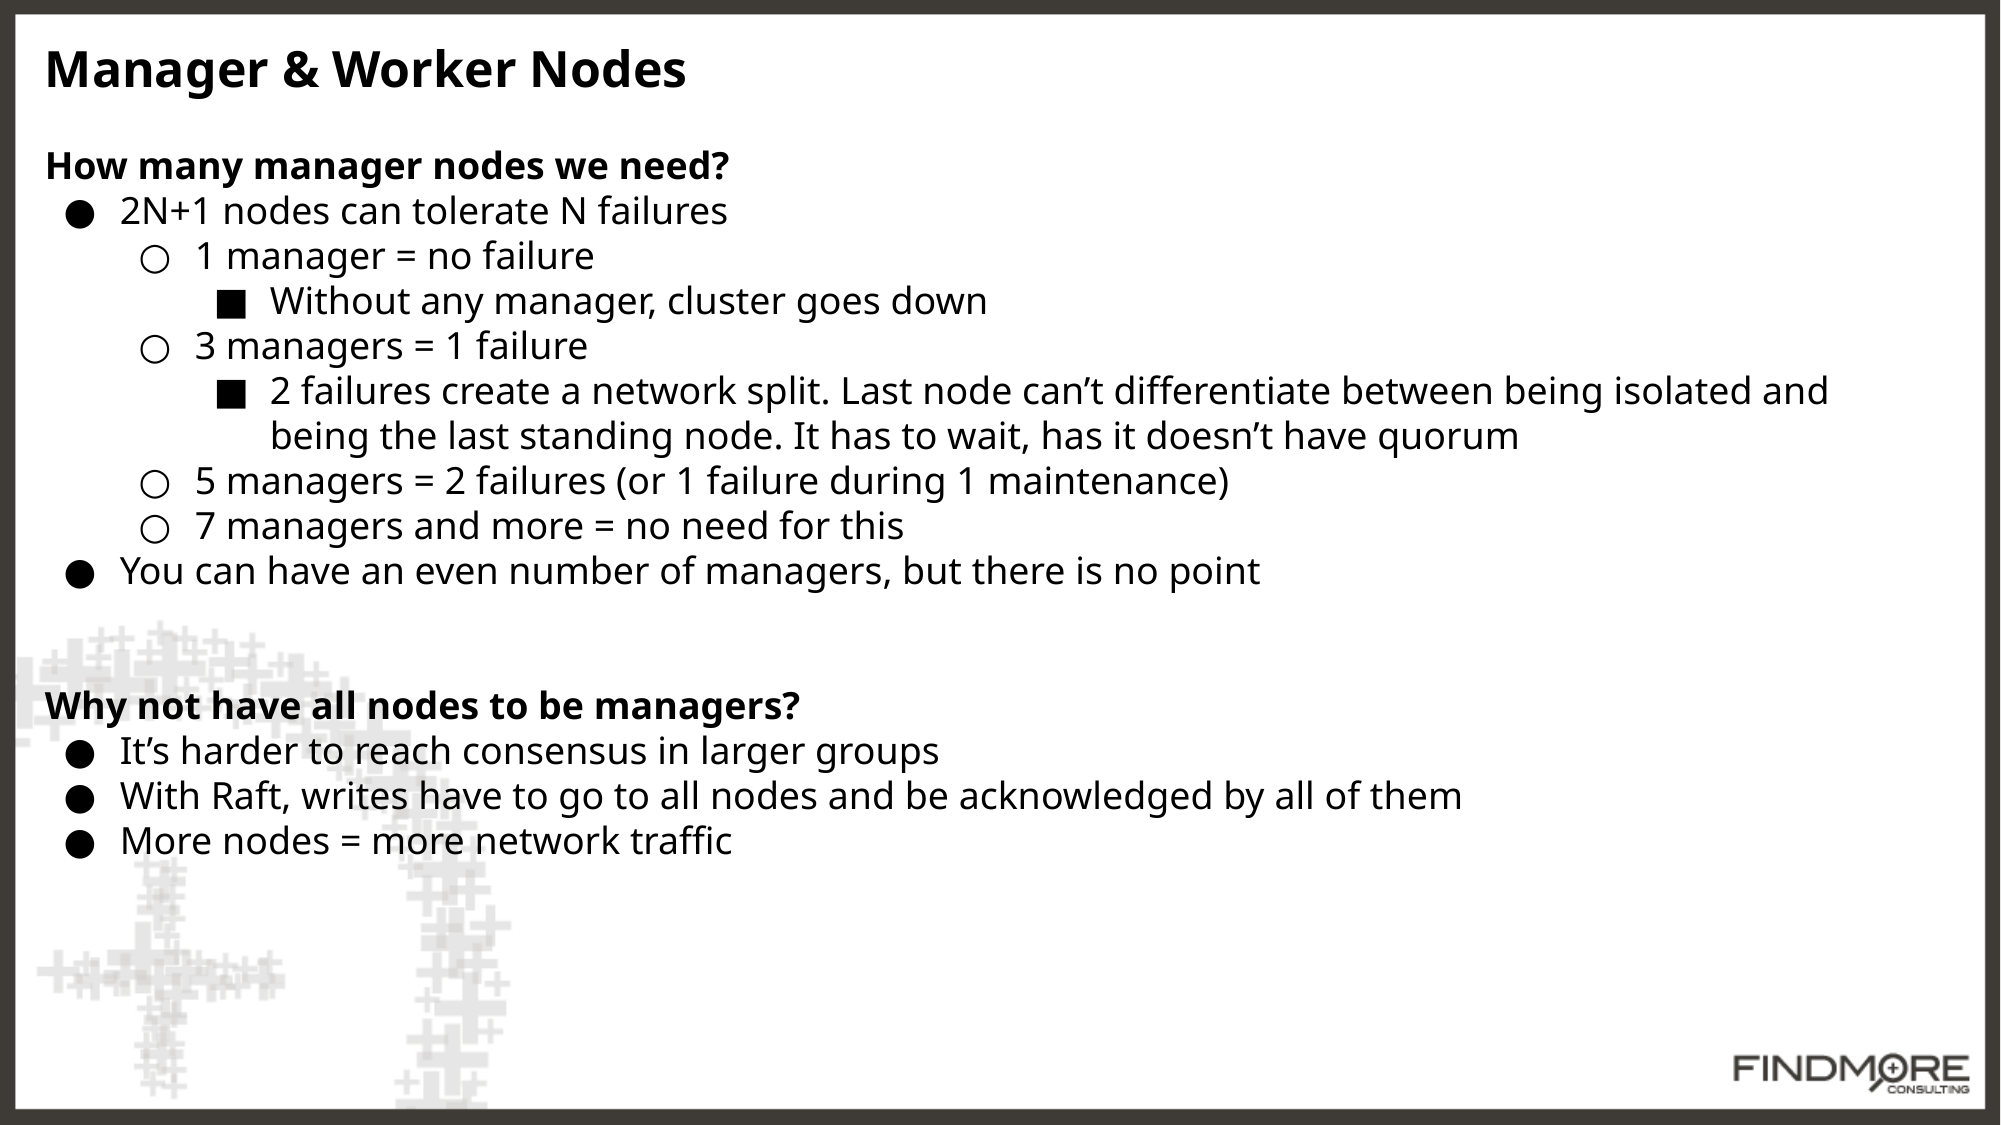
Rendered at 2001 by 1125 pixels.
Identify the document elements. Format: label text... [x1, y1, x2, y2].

text_box Manager & Worker Nodes How many manager nodes we need? 2N+1 nodes can tolerate N failures 1 manager = no failure Without any manager, cluster goes down 3 managers = 1 failure 2 failures create a network split. Last node can’t differentiate between being isolated and being the last standing node. It has to wait, has it doesn’t have quorum 5 managers = 2 failures (or 1 failure during 1 maintenance) 7 managers and more = no need for this You can have an even number of managers, but there is no point Why not have all nodes to be managers? It’s harder to reach consensus in larger groups With Raft, writes have to go to all nodes and be acknowledged by all of them More nodes = more network traffic [29, 29, 1950, 1062]
picture [0, 0, 2001, 1125]
